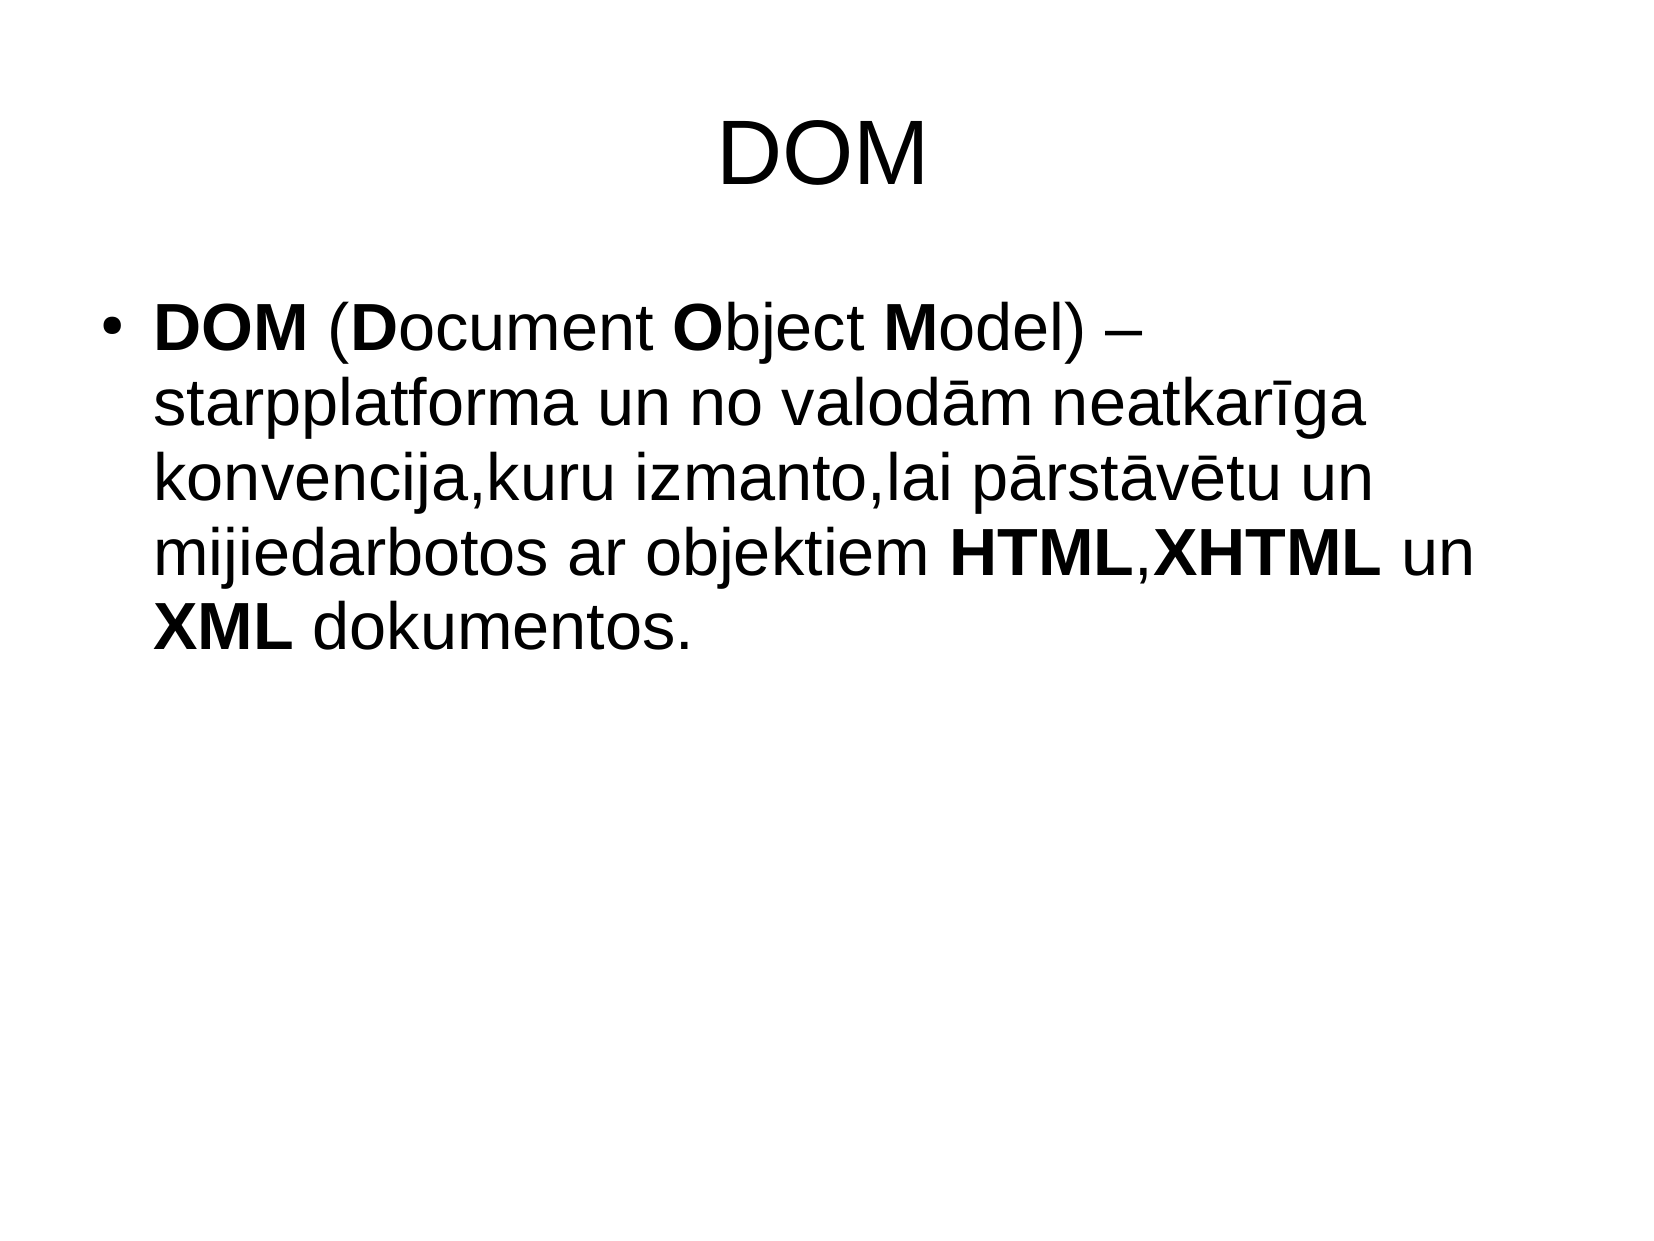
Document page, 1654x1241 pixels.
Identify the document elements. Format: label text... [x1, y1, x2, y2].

list DOM (Document Object Model) – starpplatforma un no valodām neatkarīga konvencija,kuru izmanto,lai pārstāvētu un mijiedarbotos ar objektiem HTML,XHTML un XML dokumentos. [82, 290, 1538, 1010]
title DOM [82, 49, 1571, 257]
